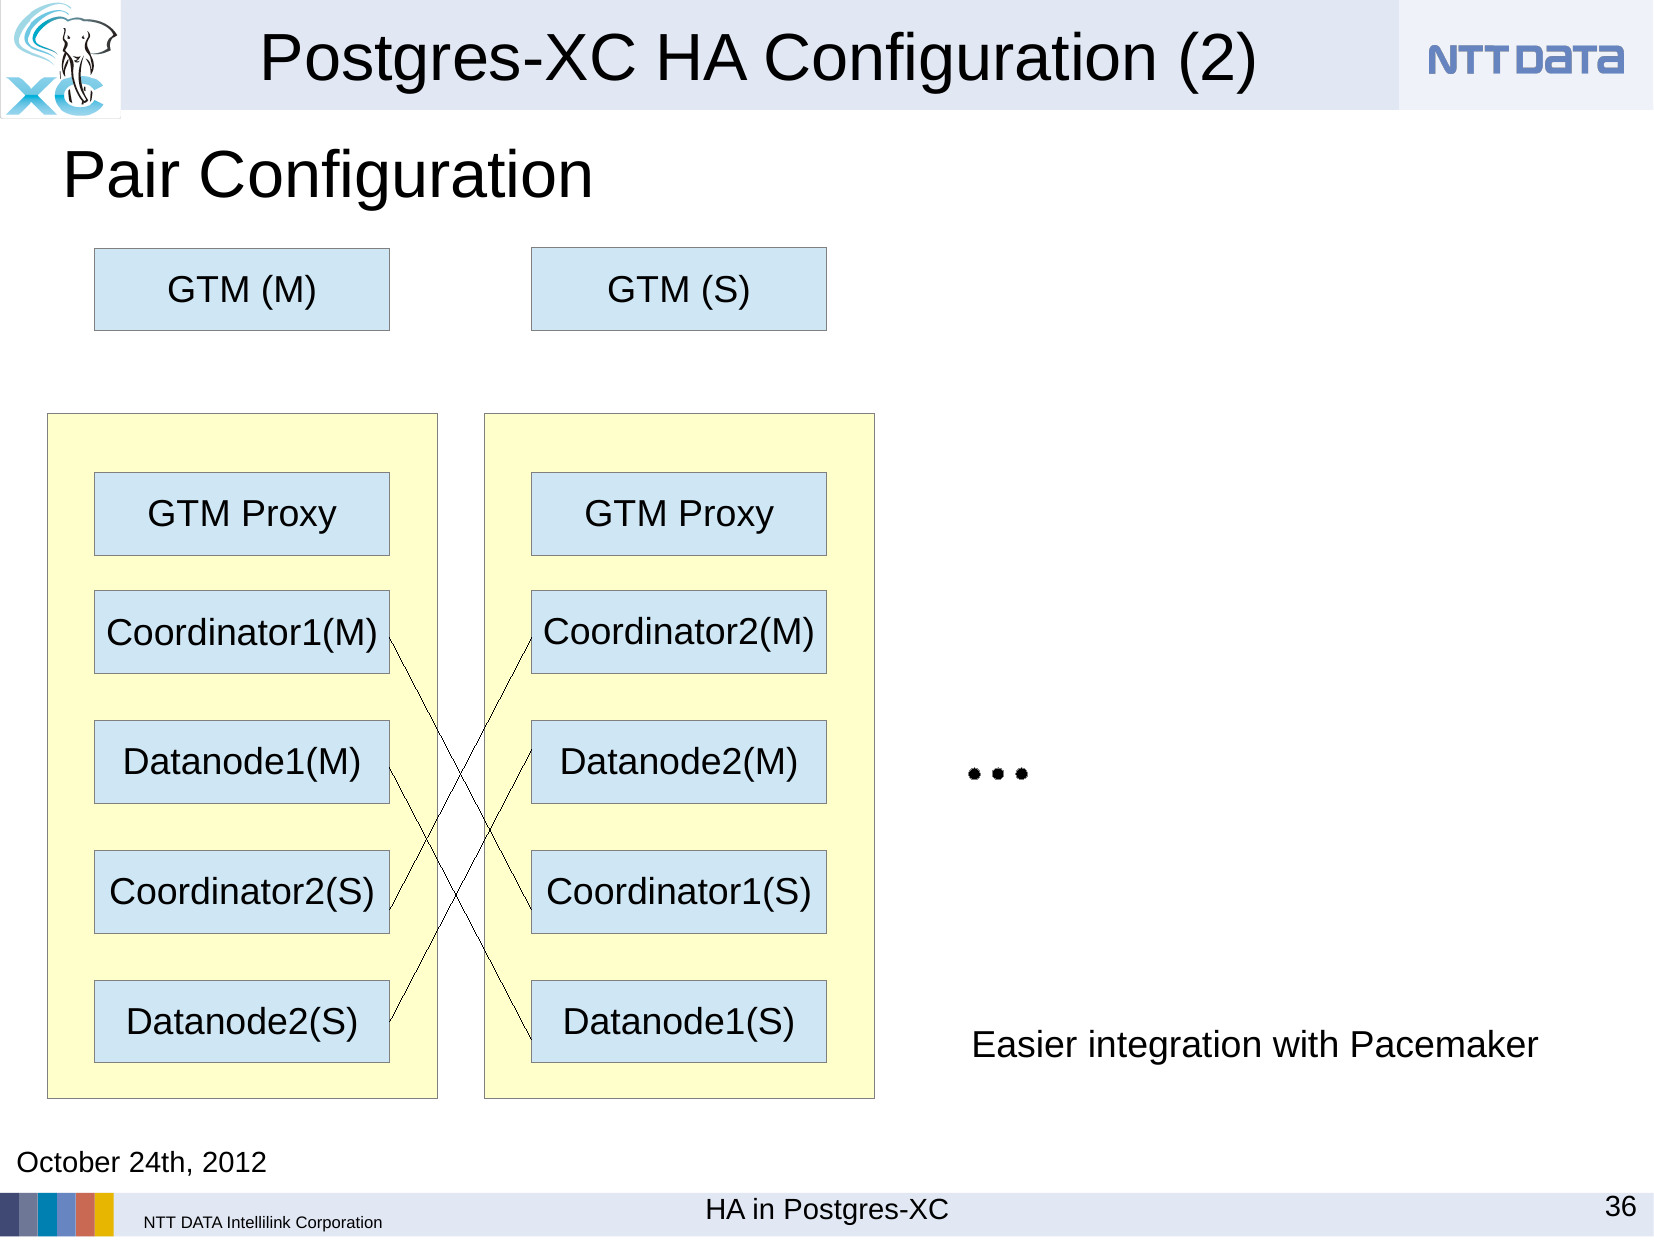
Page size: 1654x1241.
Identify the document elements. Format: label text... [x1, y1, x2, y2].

title Postgres-XC HA Configuration (2) [120, 3, 1399, 110]
text_box Coordinator1(M) [94, 590, 390, 674]
text_box GTM Proxy [531, 472, 827, 556]
text_box GTM (M) [94, 248, 390, 331]
text_box Datanode1(M) [94, 720, 390, 804]
text_box Coordinator2(S) [94, 850, 390, 934]
picture [1429, 45, 1624, 74]
text_box [484, 413, 875, 1099]
text_box Datanode1(S) [531, 980, 827, 1063]
text_box Datanode2(M) [531, 720, 827, 804]
text_box [47, 413, 438, 1099]
text_box [968, 767, 981, 780]
text_box Coordinator2(M) [531, 590, 827, 674]
text_box GTM Proxy [94, 472, 390, 556]
picture [0, 0, 121, 119]
text_box [992, 767, 1004, 780]
text_box Coordinator1(S) [531, 850, 827, 934]
text_box Easier integration with Pacemaker [956, 1015, 1607, 1073]
text_box [1015, 767, 1028, 780]
text_box Datanode2(S) [94, 980, 390, 1063]
text_box Pair Configuration [47, 129, 863, 237]
text_box GTM (S) [531, 247, 827, 331]
